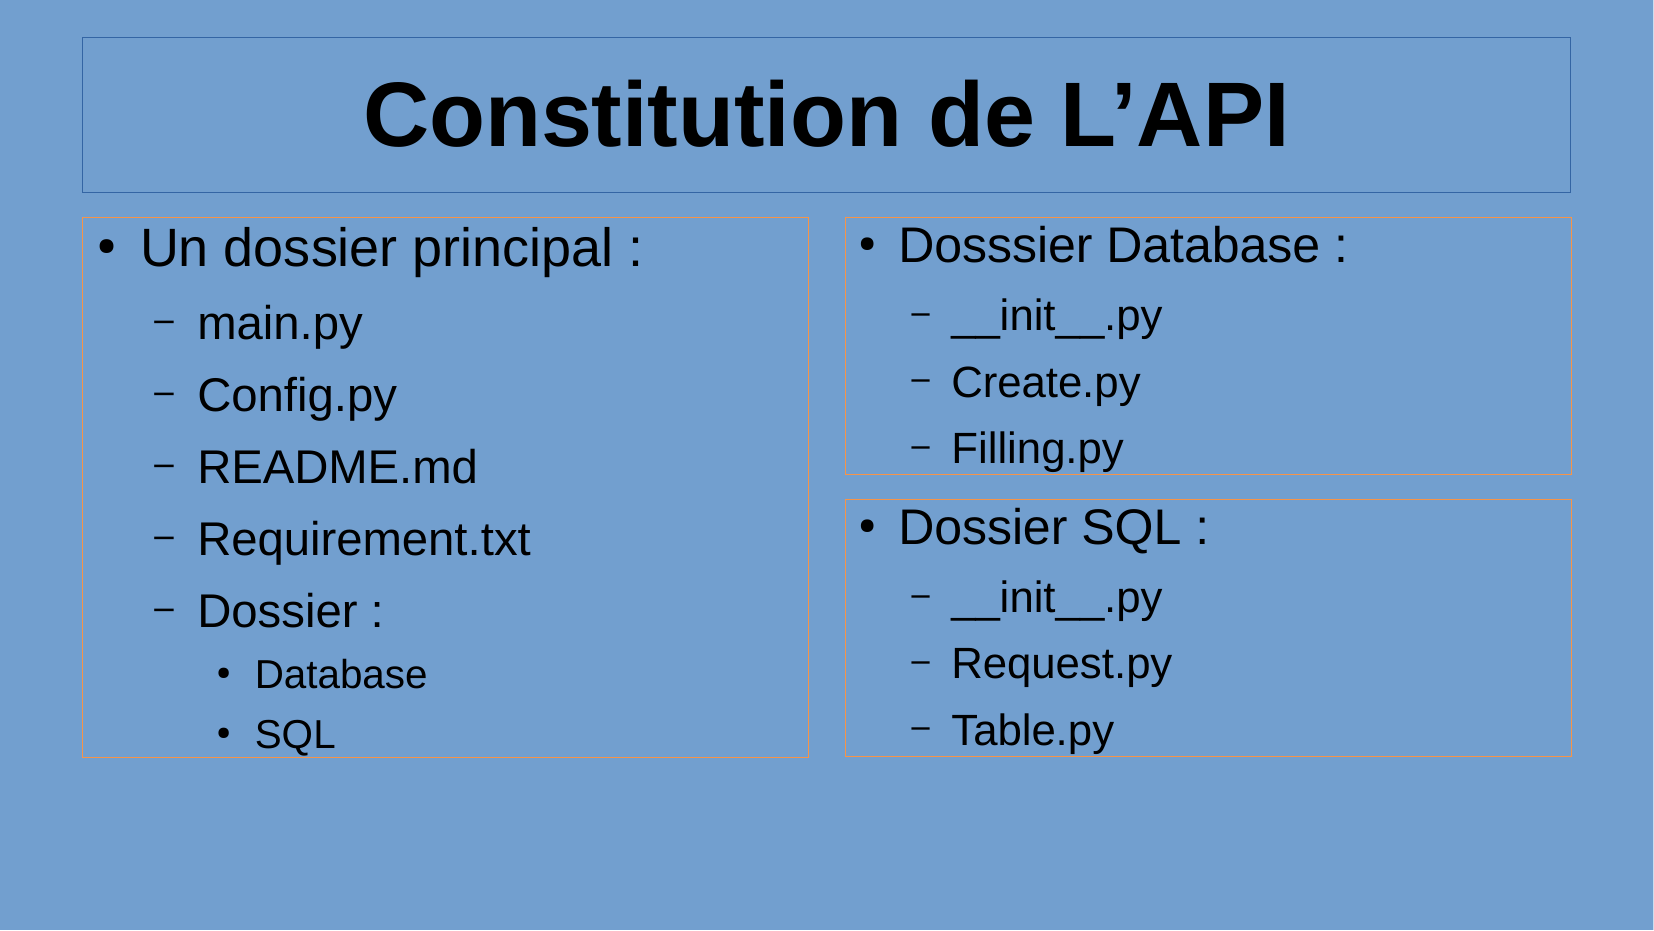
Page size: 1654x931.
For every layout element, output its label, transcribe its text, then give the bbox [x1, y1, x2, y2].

title Constitution de L’API [82, 37, 1571, 193]
list Dossier SQL : __init__.py Request.py Table.py [845, 499, 1572, 757]
list Dosssier Database : __init__.py Create.py Filling.py [845, 217, 1572, 475]
list Un dossier principal : main.py Config.py README.md Requirement.txt Dossier : Database SQL [82, 217, 809, 758]
